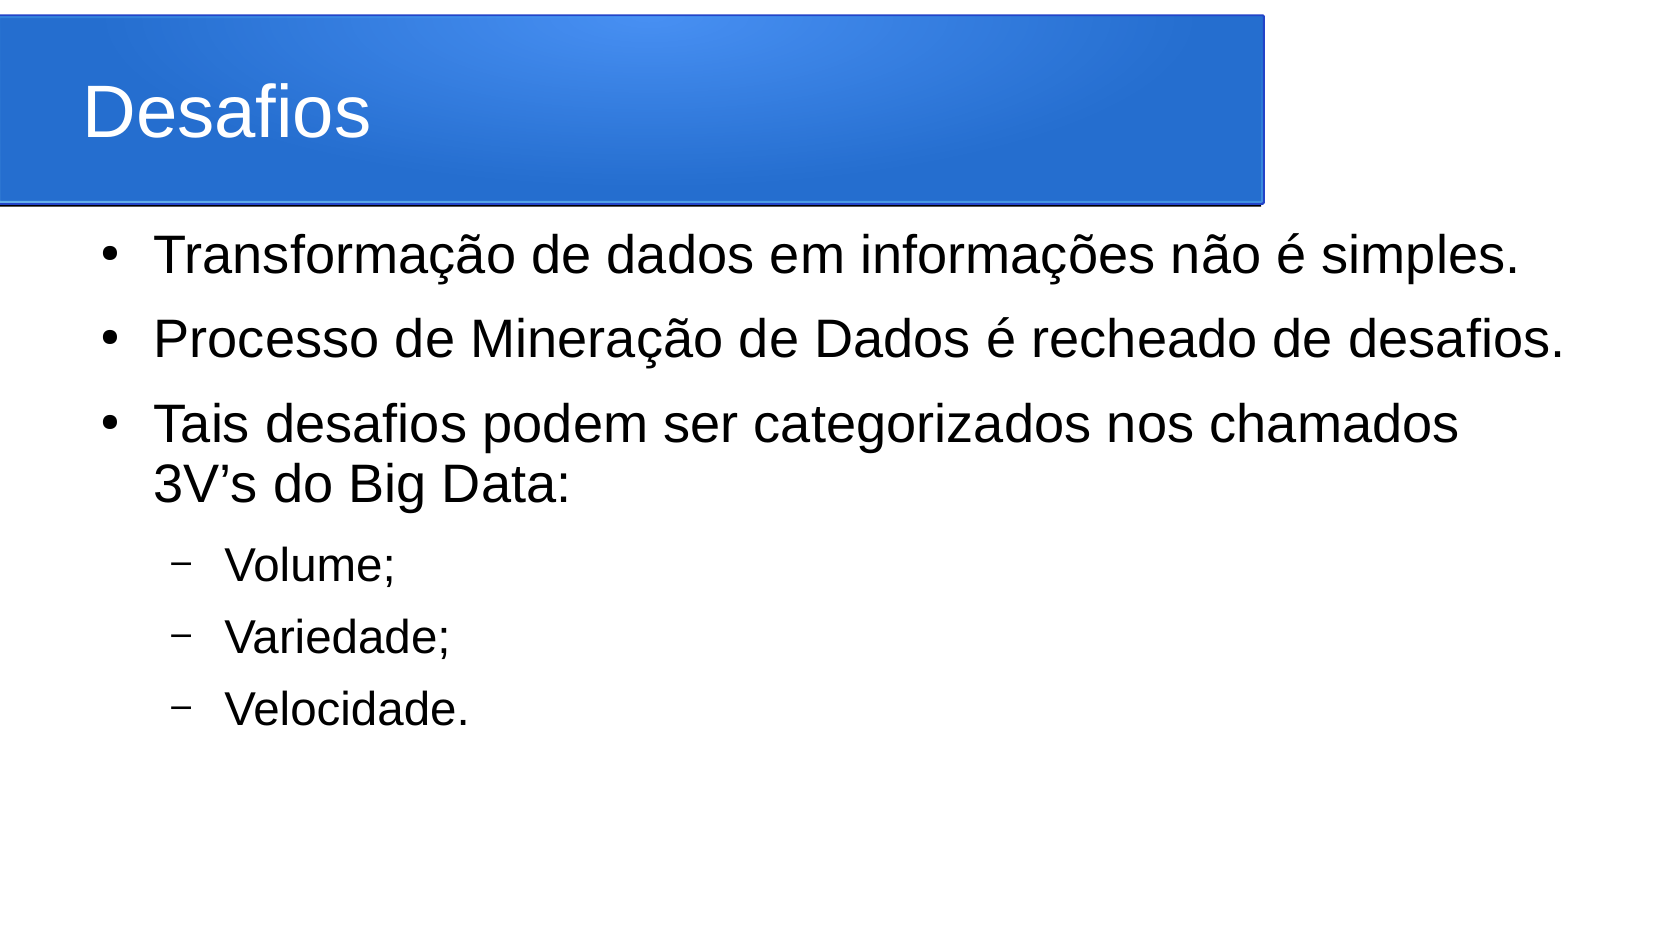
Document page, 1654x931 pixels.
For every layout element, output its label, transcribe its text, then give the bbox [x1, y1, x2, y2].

list Transformação de dados em informações não é simples. Processo de Mineração de Dados é recheado de desafios. Tais desafios podem ser categorizados nos chamados 3V’s do Big Data: Volume; Variedade; Velocidade. [82, 224, 1571, 764]
title Desafios [82, 35, 1235, 189]
